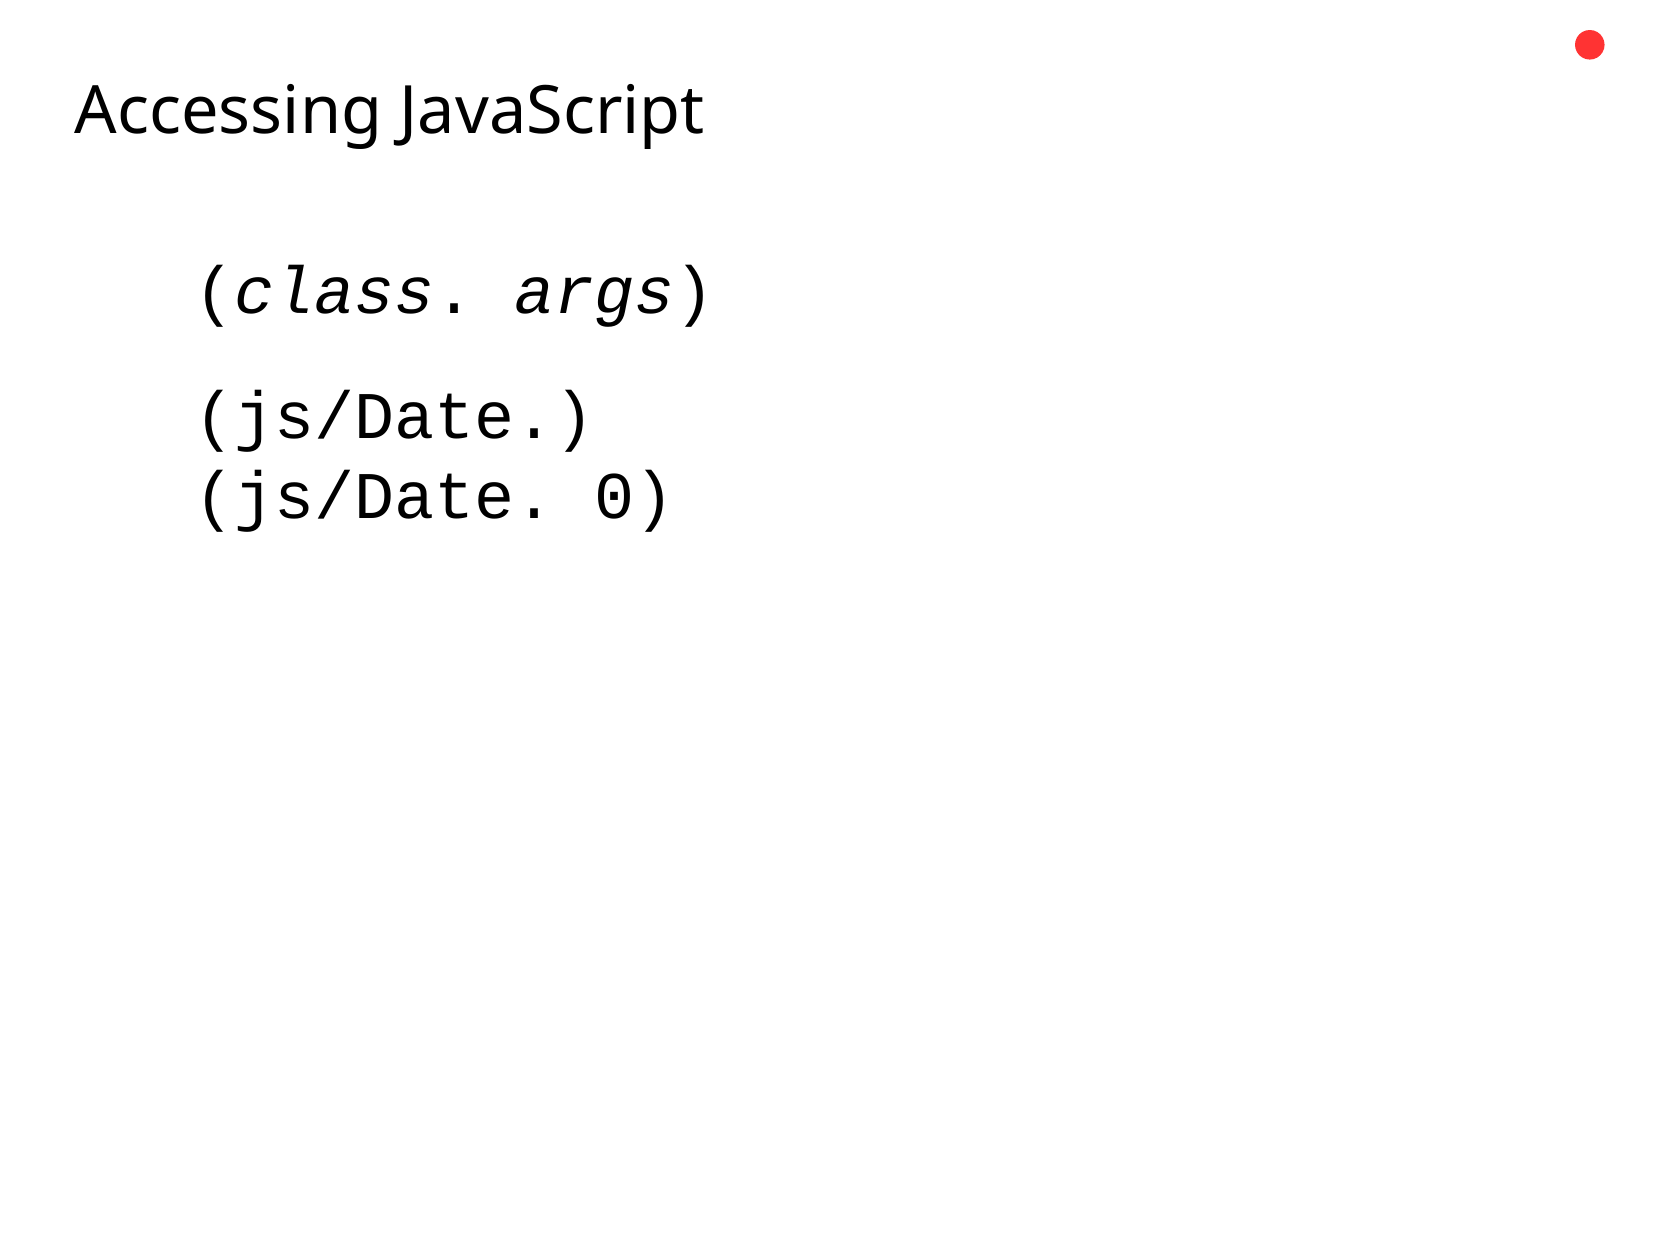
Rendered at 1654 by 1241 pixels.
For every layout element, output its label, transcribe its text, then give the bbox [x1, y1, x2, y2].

text_box [1575, 30, 1605, 60]
text_box Accessing JavaScript [60, 59, 1575, 169]
text_box (class. args) (js/Date.) (js/Date. 0) [180, 240, 1350, 557]
